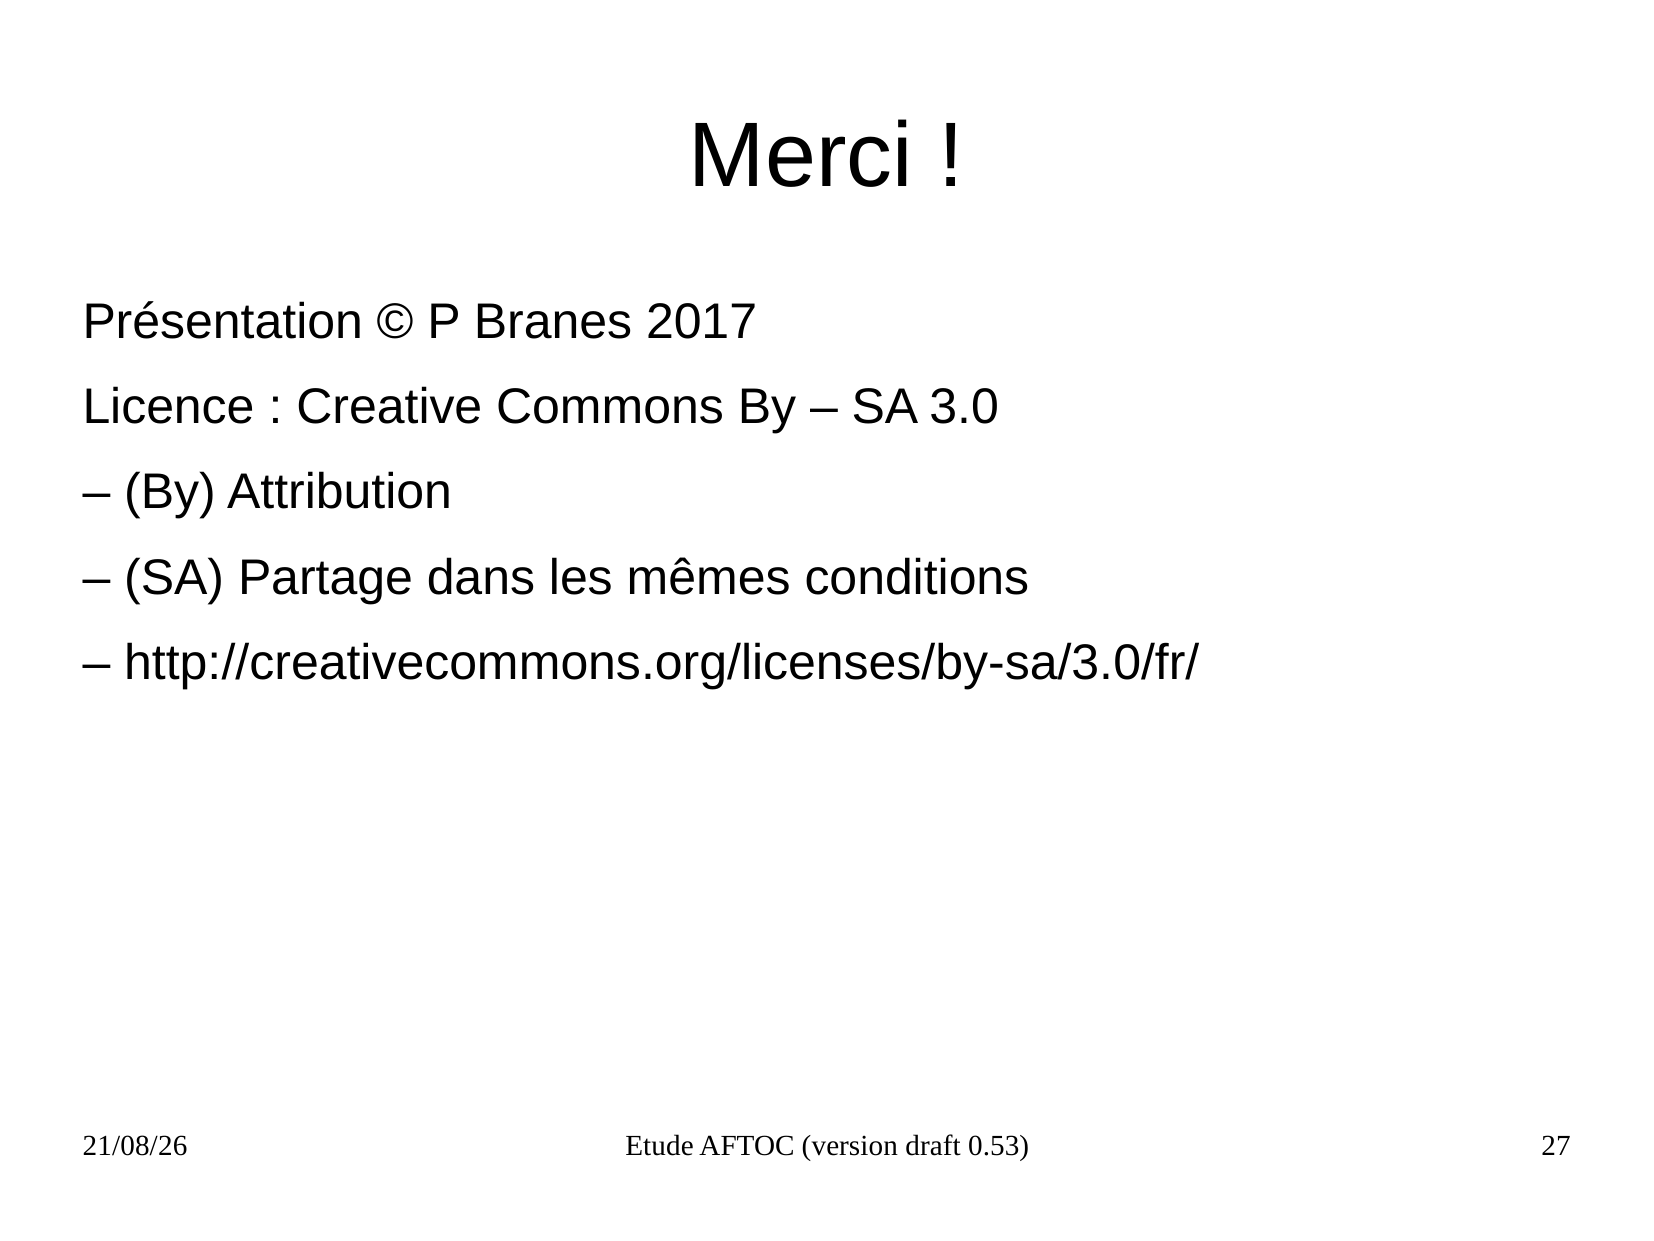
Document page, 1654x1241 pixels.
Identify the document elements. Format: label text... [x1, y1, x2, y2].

title Merci ! [82, 49, 1571, 257]
list Présentation © P Branes 2017 Licence : Creative Commons By – SA 3.0 – (By) Attribution – (SA) Partage dans les mêmes conditions – http://creativecommons.org/licenses/by-sa/3.0/fr/ [82, 290, 1571, 1010]
